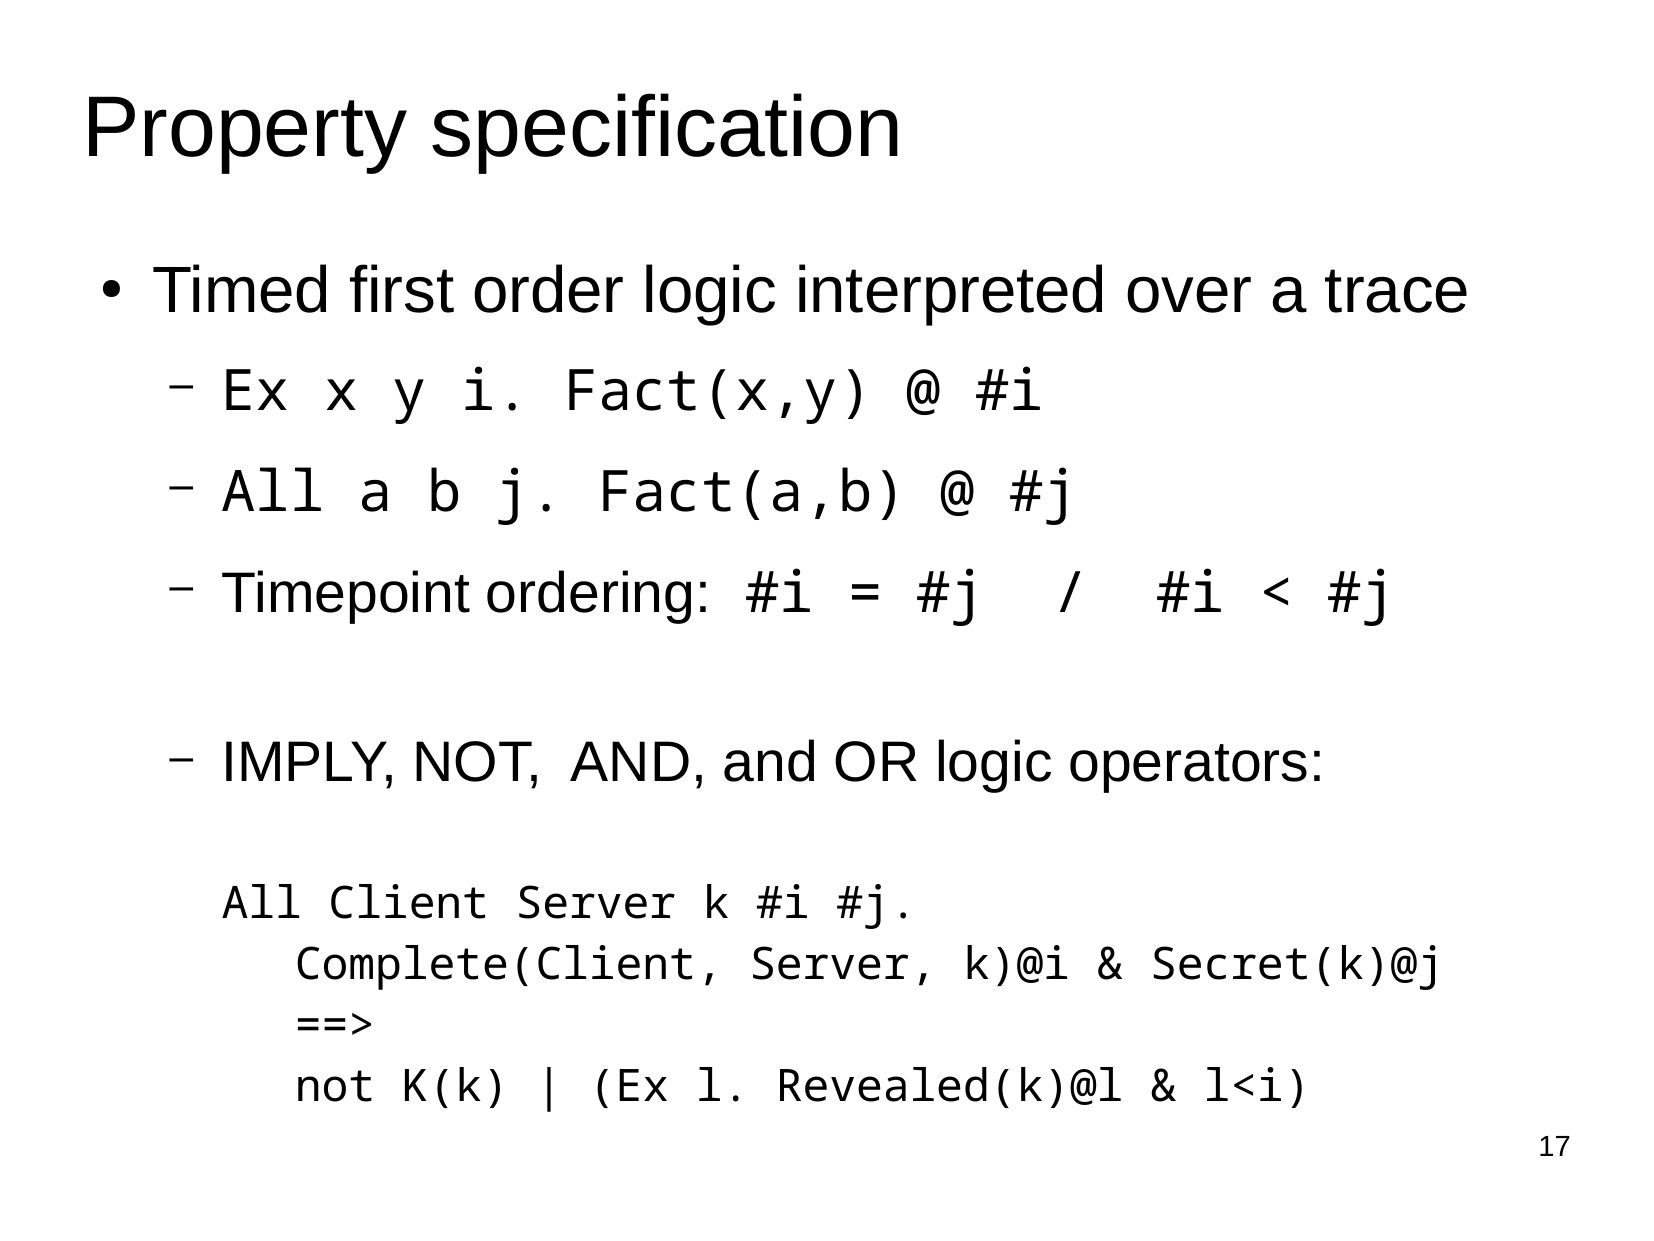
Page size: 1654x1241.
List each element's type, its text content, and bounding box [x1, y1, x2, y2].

title Property specification [82, 49, 1571, 204]
list Timed first order logic interpreted over a trace Ex x y i. Fact(x,y) @ #i All a b j. Fact(a,b) @ #j Timepoint ordering: #i = #j / #i < #j IMPLY, NOT, AND, and OR logic operators: All Client Server k #i #j. Complete(Client, Server, k)@i & Secret(k)@j ==> not K(k) | (Ex l. Revealed(k)@l & l<i) [82, 253, 1571, 1118]
